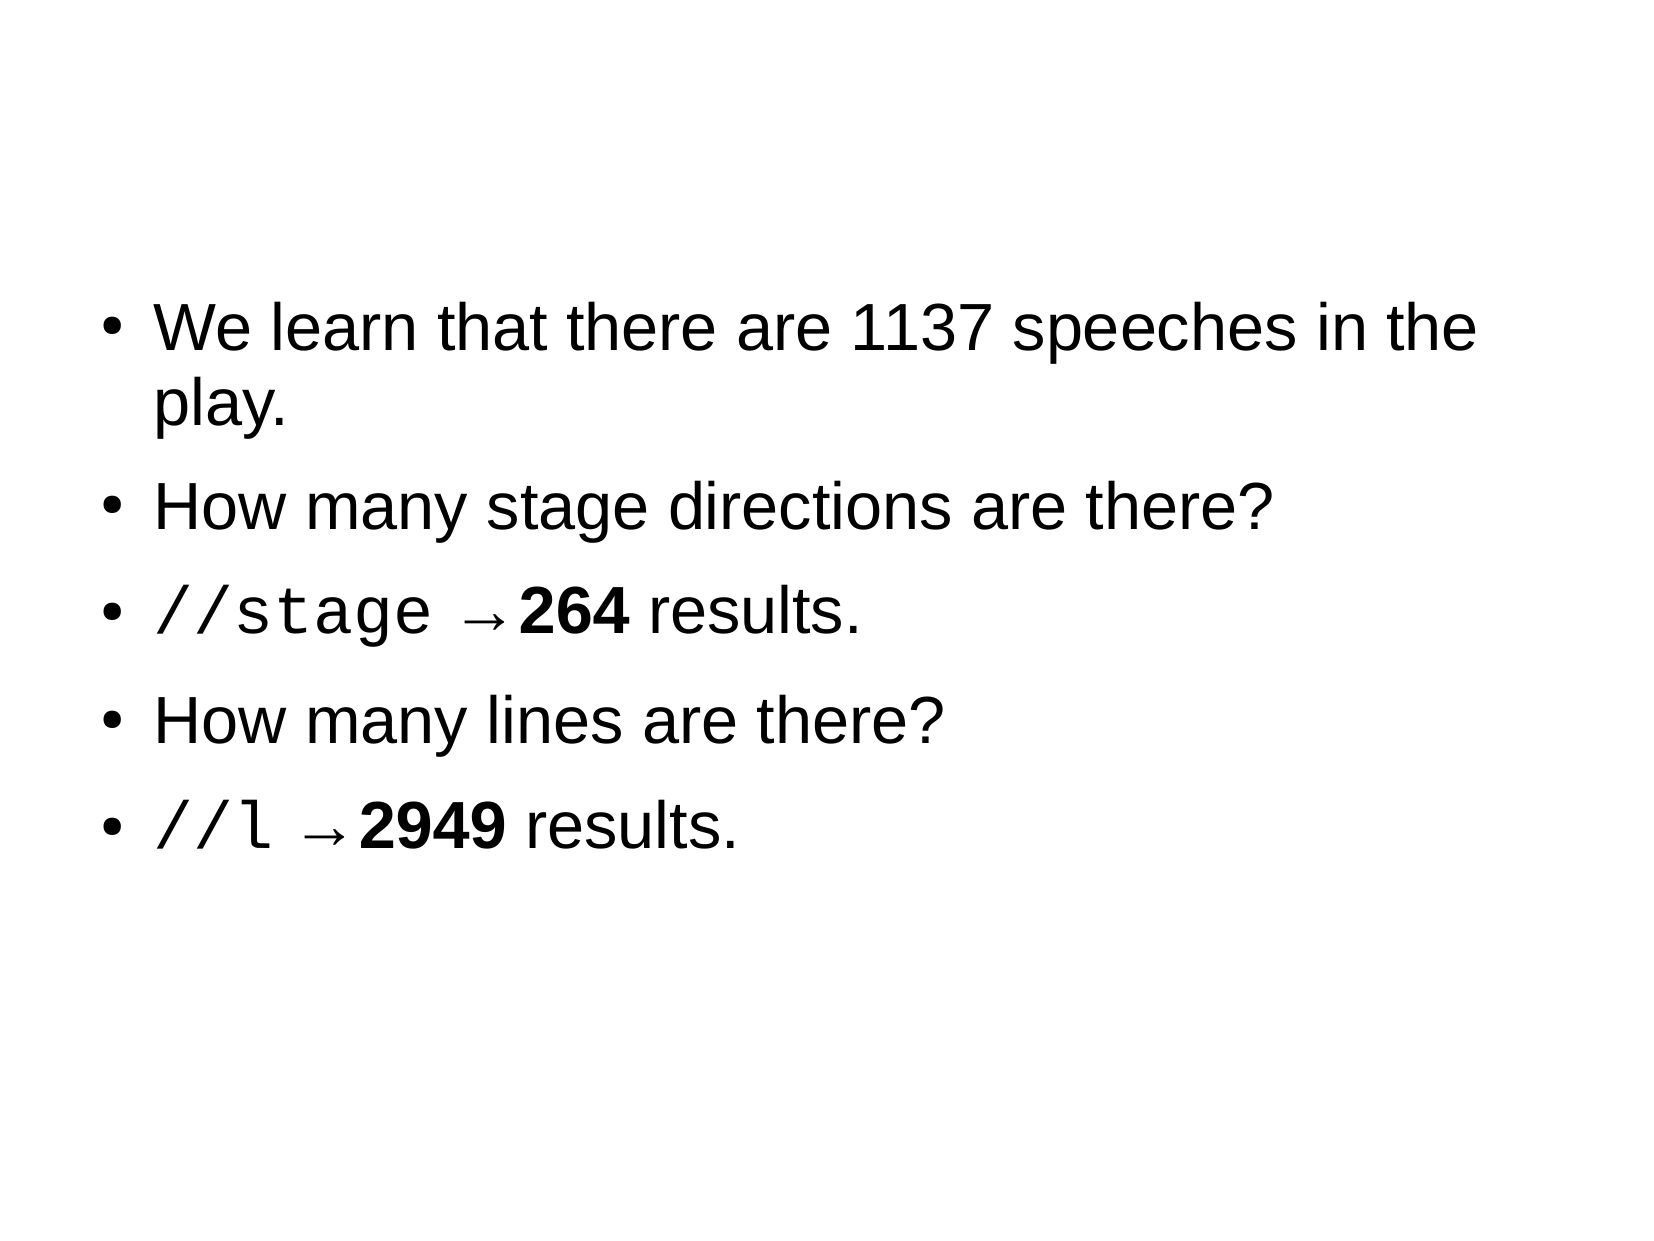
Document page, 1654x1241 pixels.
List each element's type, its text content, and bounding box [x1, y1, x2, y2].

list We learn that there are 1137 speeches in the play. How many stage directions are there? //stage →264 results. How many lines are there? //l →2949 results. [82, 290, 1571, 1010]
